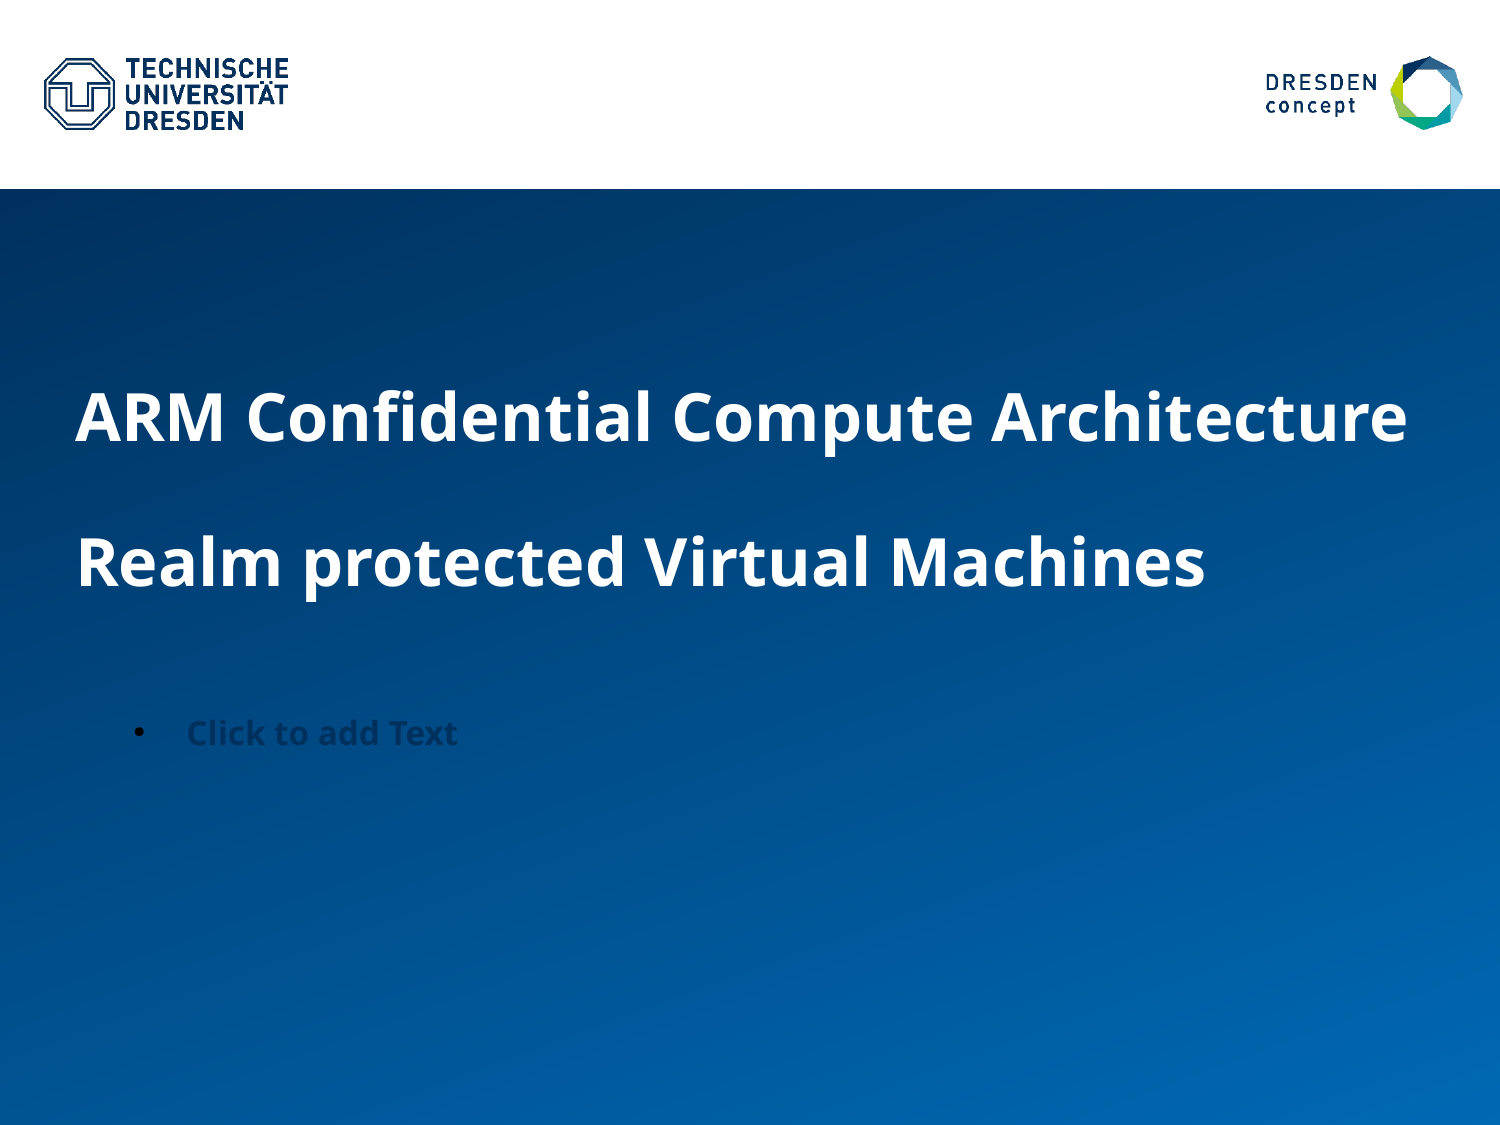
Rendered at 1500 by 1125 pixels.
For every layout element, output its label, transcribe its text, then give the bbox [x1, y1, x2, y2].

picture [1266, 56, 1463, 130]
picture [44, 58, 288, 130]
title Realm protected Virtual Machines [75, 519, 1426, 601]
title ARM Confidential Compute Architecture [75, 375, 1426, 456]
list Click to add Text [115, 712, 676, 753]
